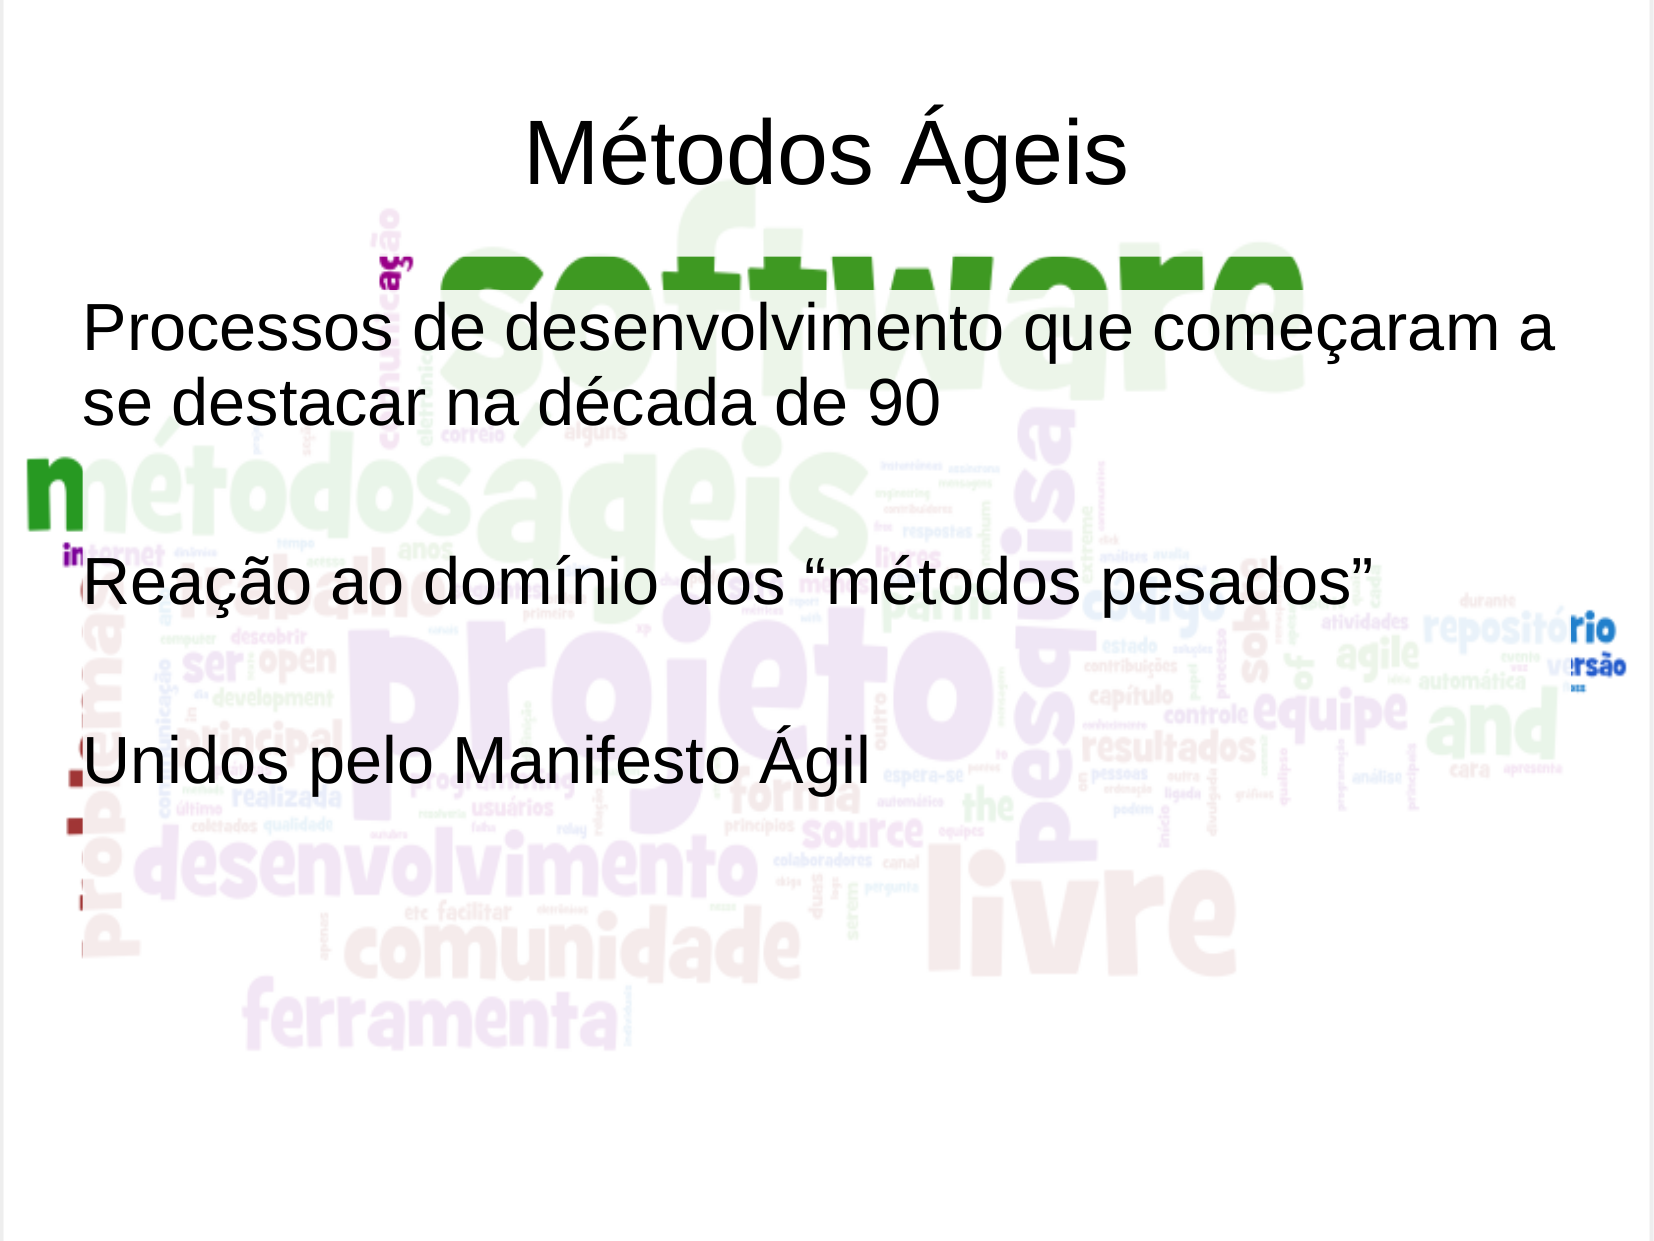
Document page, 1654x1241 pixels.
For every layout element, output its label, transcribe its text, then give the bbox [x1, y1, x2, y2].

title Métodos Ágeis [82, 49, 1571, 257]
list Processos de desenvolvimento que começaram a se destacar na década de 90 Reação ao domínio dos “métodos pesados” Unidos pelo Manifesto Ágil [82, 290, 1571, 1109]
picture [0, 0, 1654, 1241]
